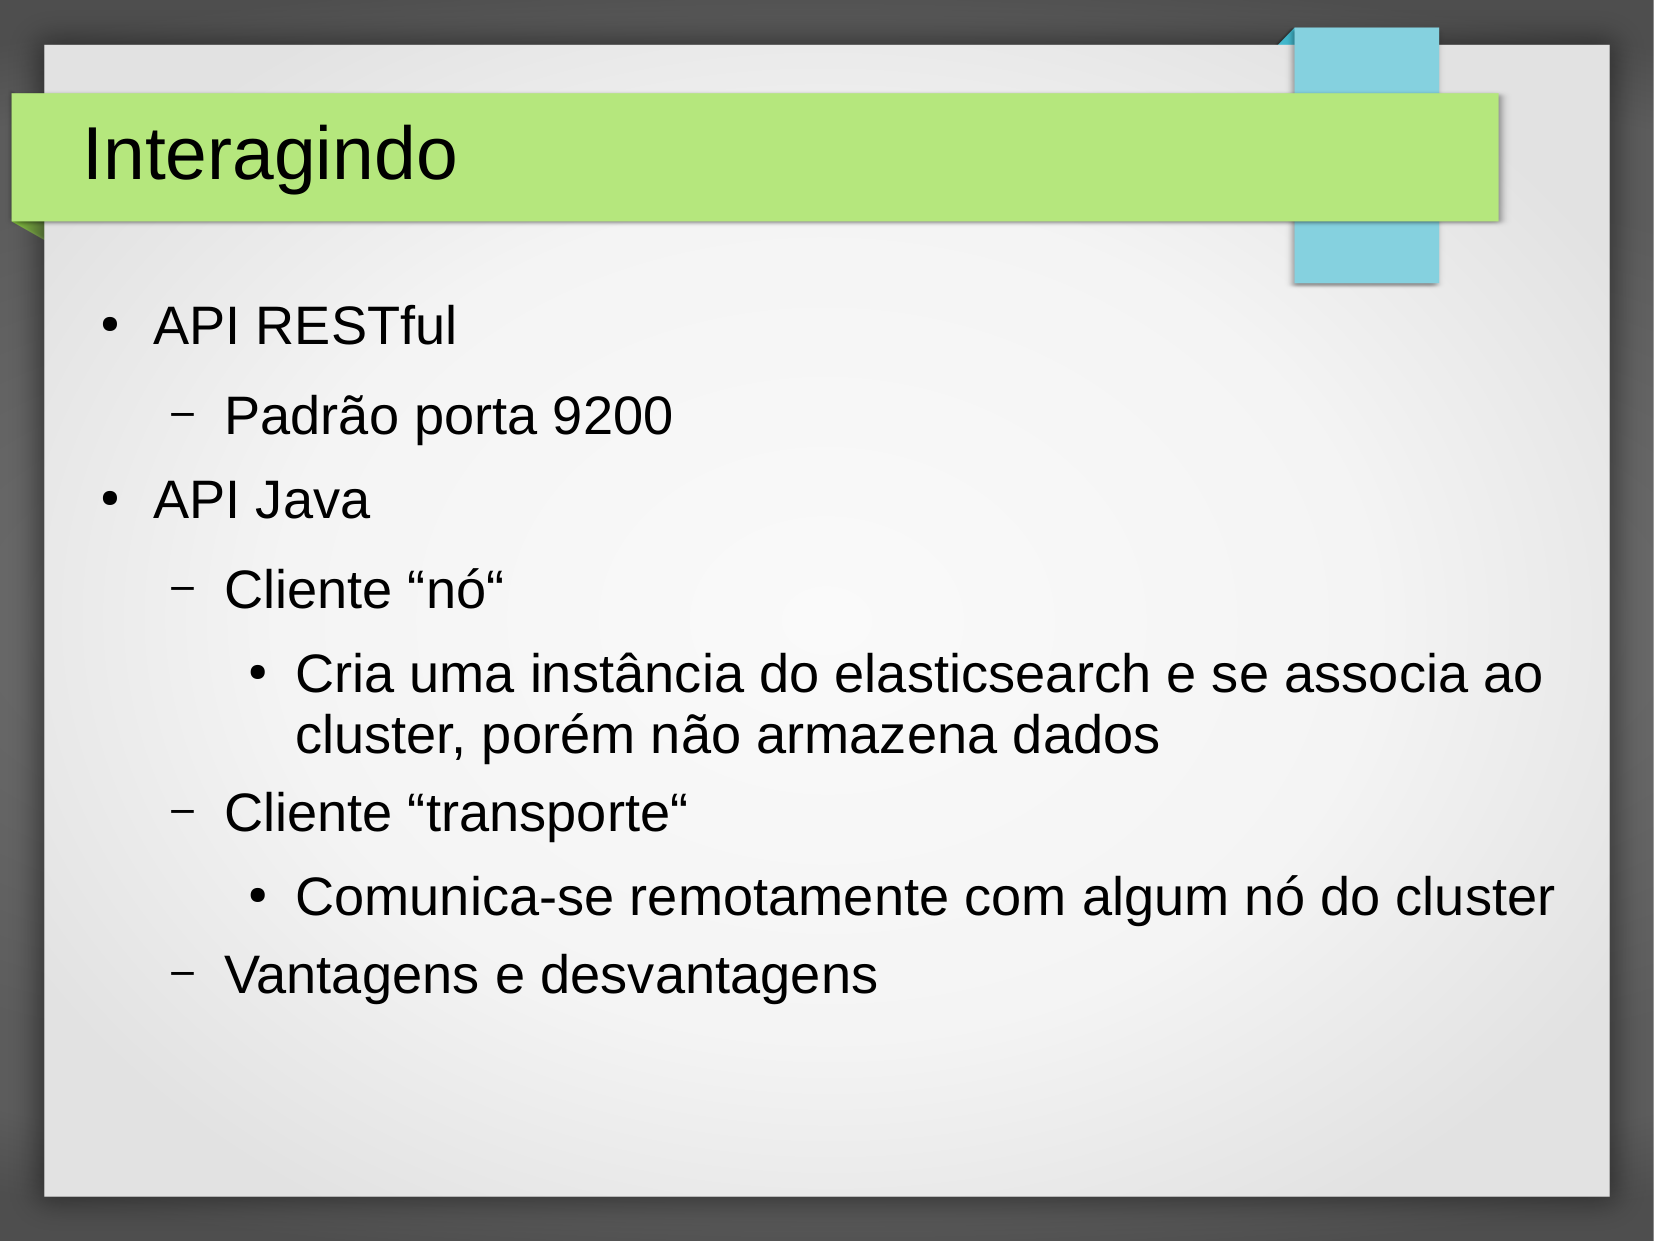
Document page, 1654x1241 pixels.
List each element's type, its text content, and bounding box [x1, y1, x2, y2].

picture [0, 0, 1654, 1241]
list API RESTful Padrão porta 9200 API Java Cliente “nó“ Cria uma instância do elasticsearch e se associa ao cluster, porém não armazena dados Cliente “transporte“ Comunica-se remotamente com algum nó do cluster Vantagens e desvantagens [82, 295, 1571, 1015]
title Interagindo [82, 94, 1264, 213]
